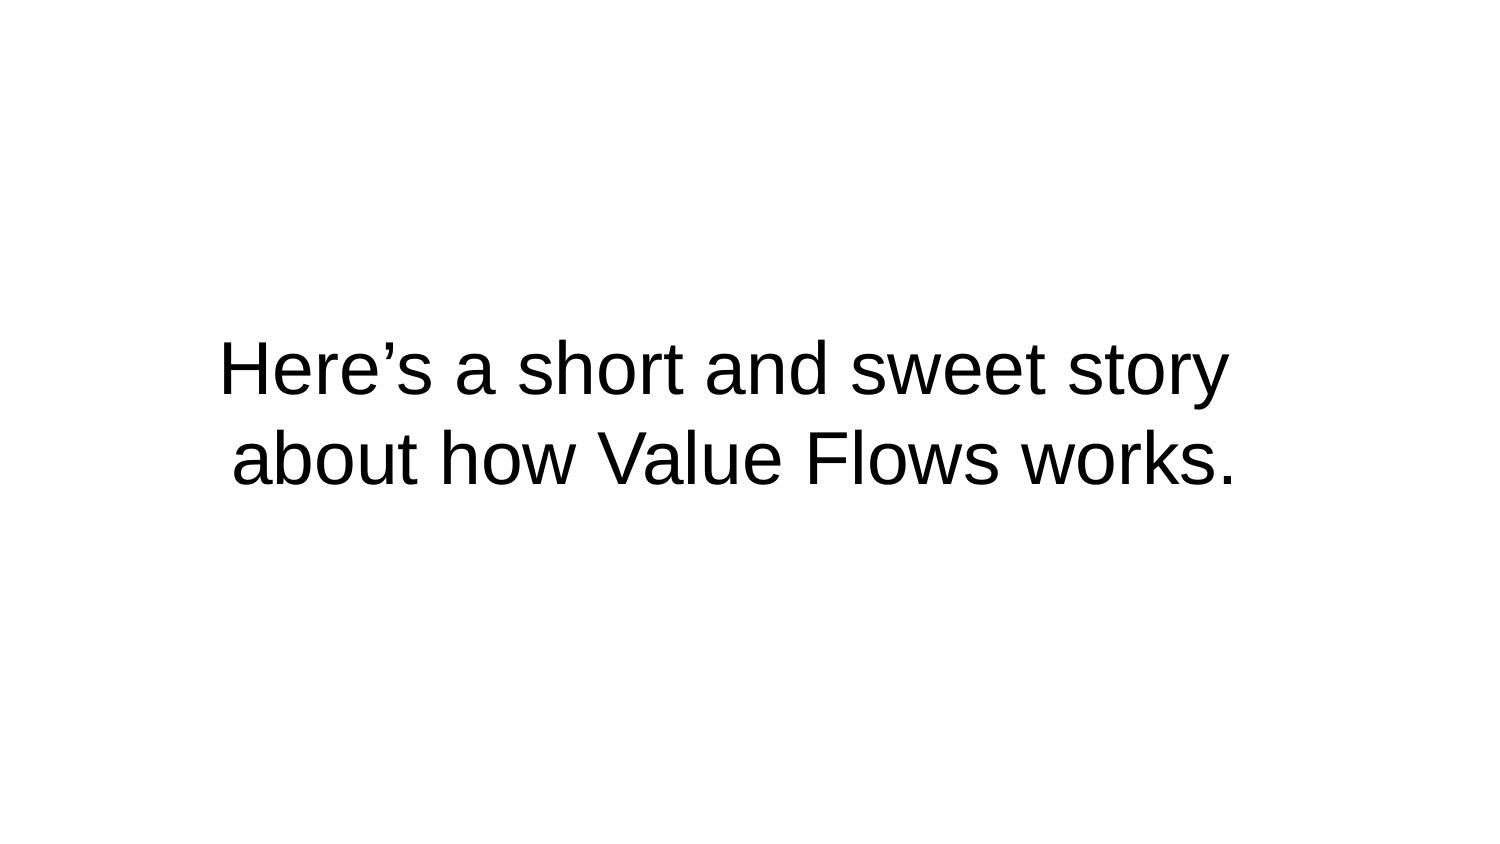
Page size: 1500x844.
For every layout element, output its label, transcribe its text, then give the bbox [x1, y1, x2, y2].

title Here’s a short and sweet story about how Value Flows works. [80, 73, 1390, 745]
